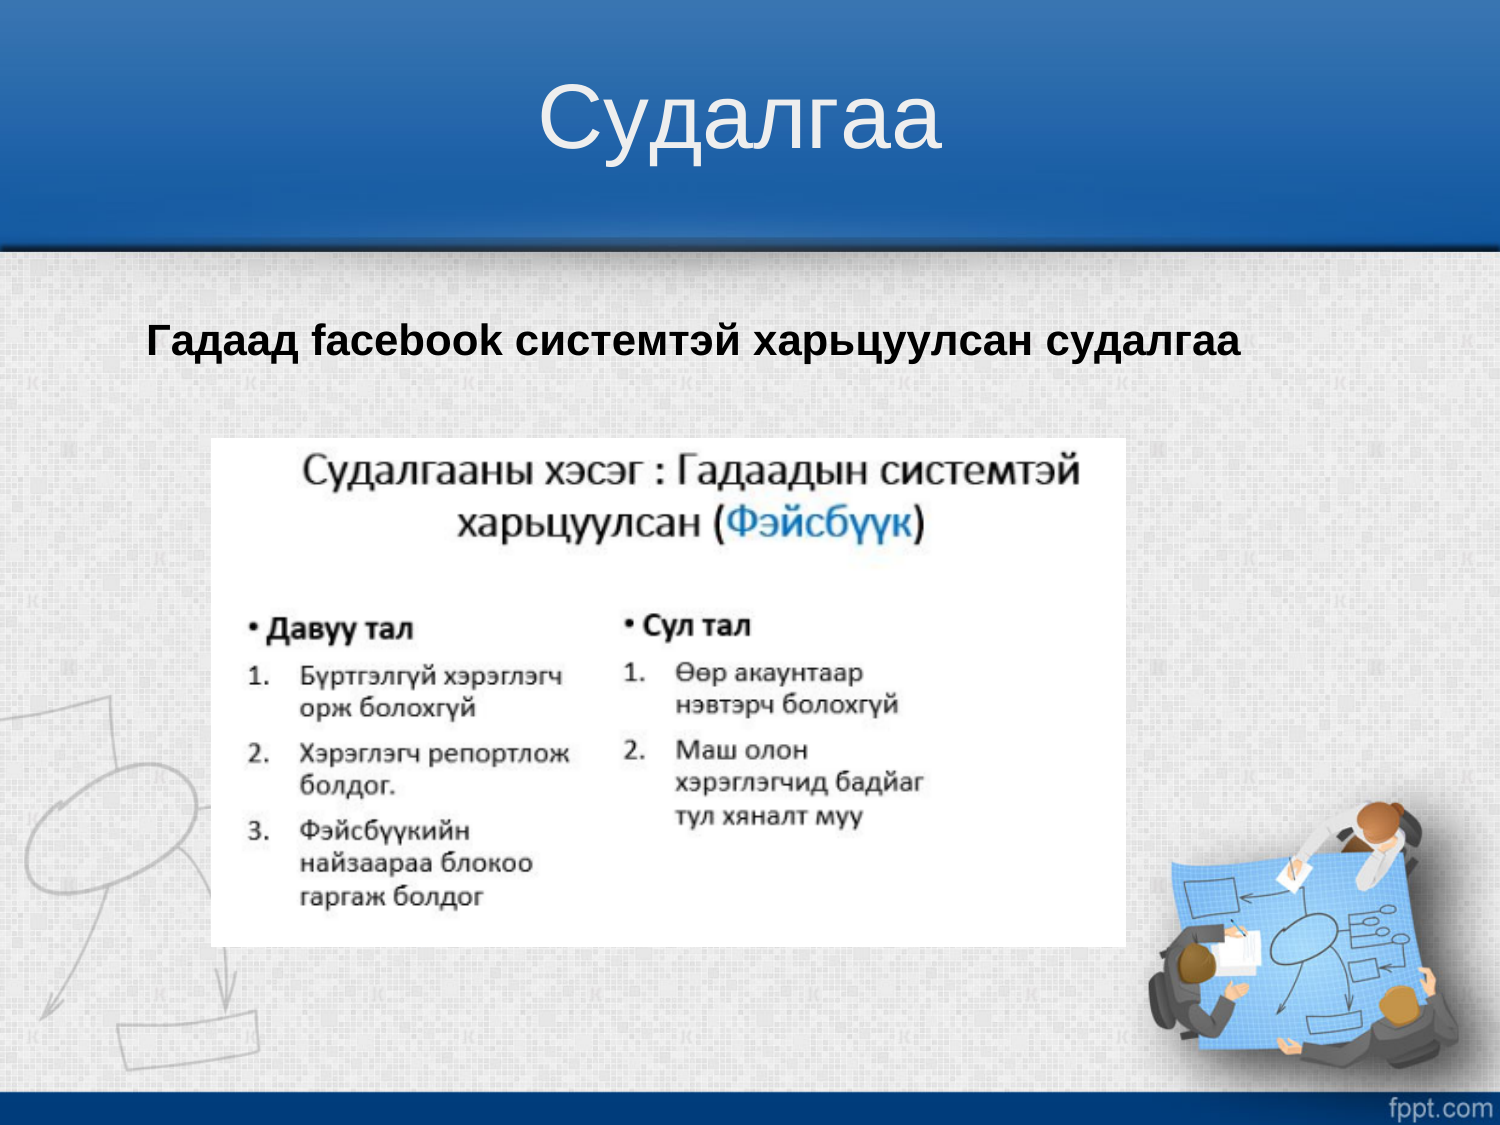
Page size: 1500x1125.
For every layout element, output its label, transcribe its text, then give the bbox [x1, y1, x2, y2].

picture [0, 0, 1500, 1125]
title Судалгаа [64, 30, 1415, 192]
list Гадаад facebook системтэй харьцуулсан судалгаа [75, 304, 1426, 1047]
